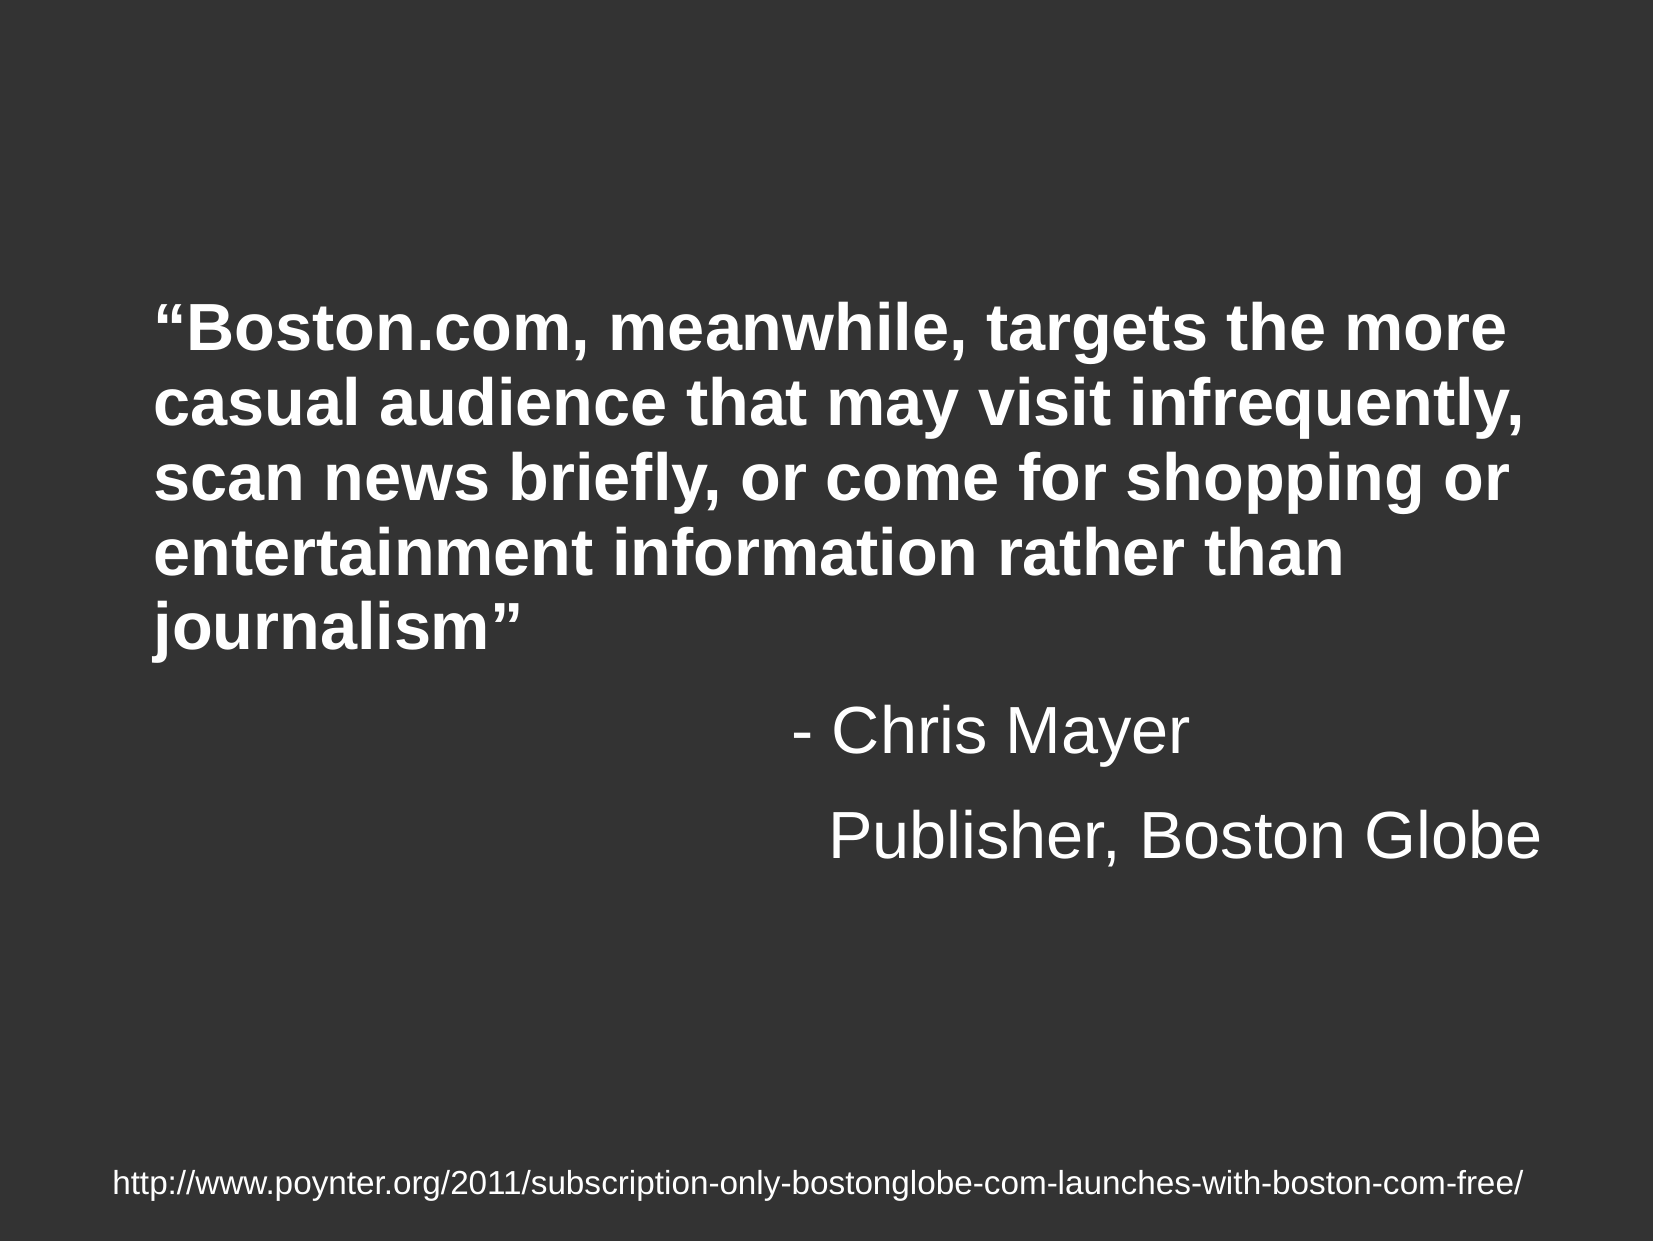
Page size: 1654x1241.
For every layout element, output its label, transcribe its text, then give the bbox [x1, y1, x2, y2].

title http://www.poynter.org/2011/subscription-only-bostonglobe-com-launches-with-boston-com-free/ [75, 1080, 1563, 1241]
list “Boston.com, meanwhile, targets the more casual audience that may visit infrequently, scan news briefly, or come for shopping or entertainment information rather than journalism” - Chris Mayer Publisher, Boston Globe [82, 290, 1571, 1010]
